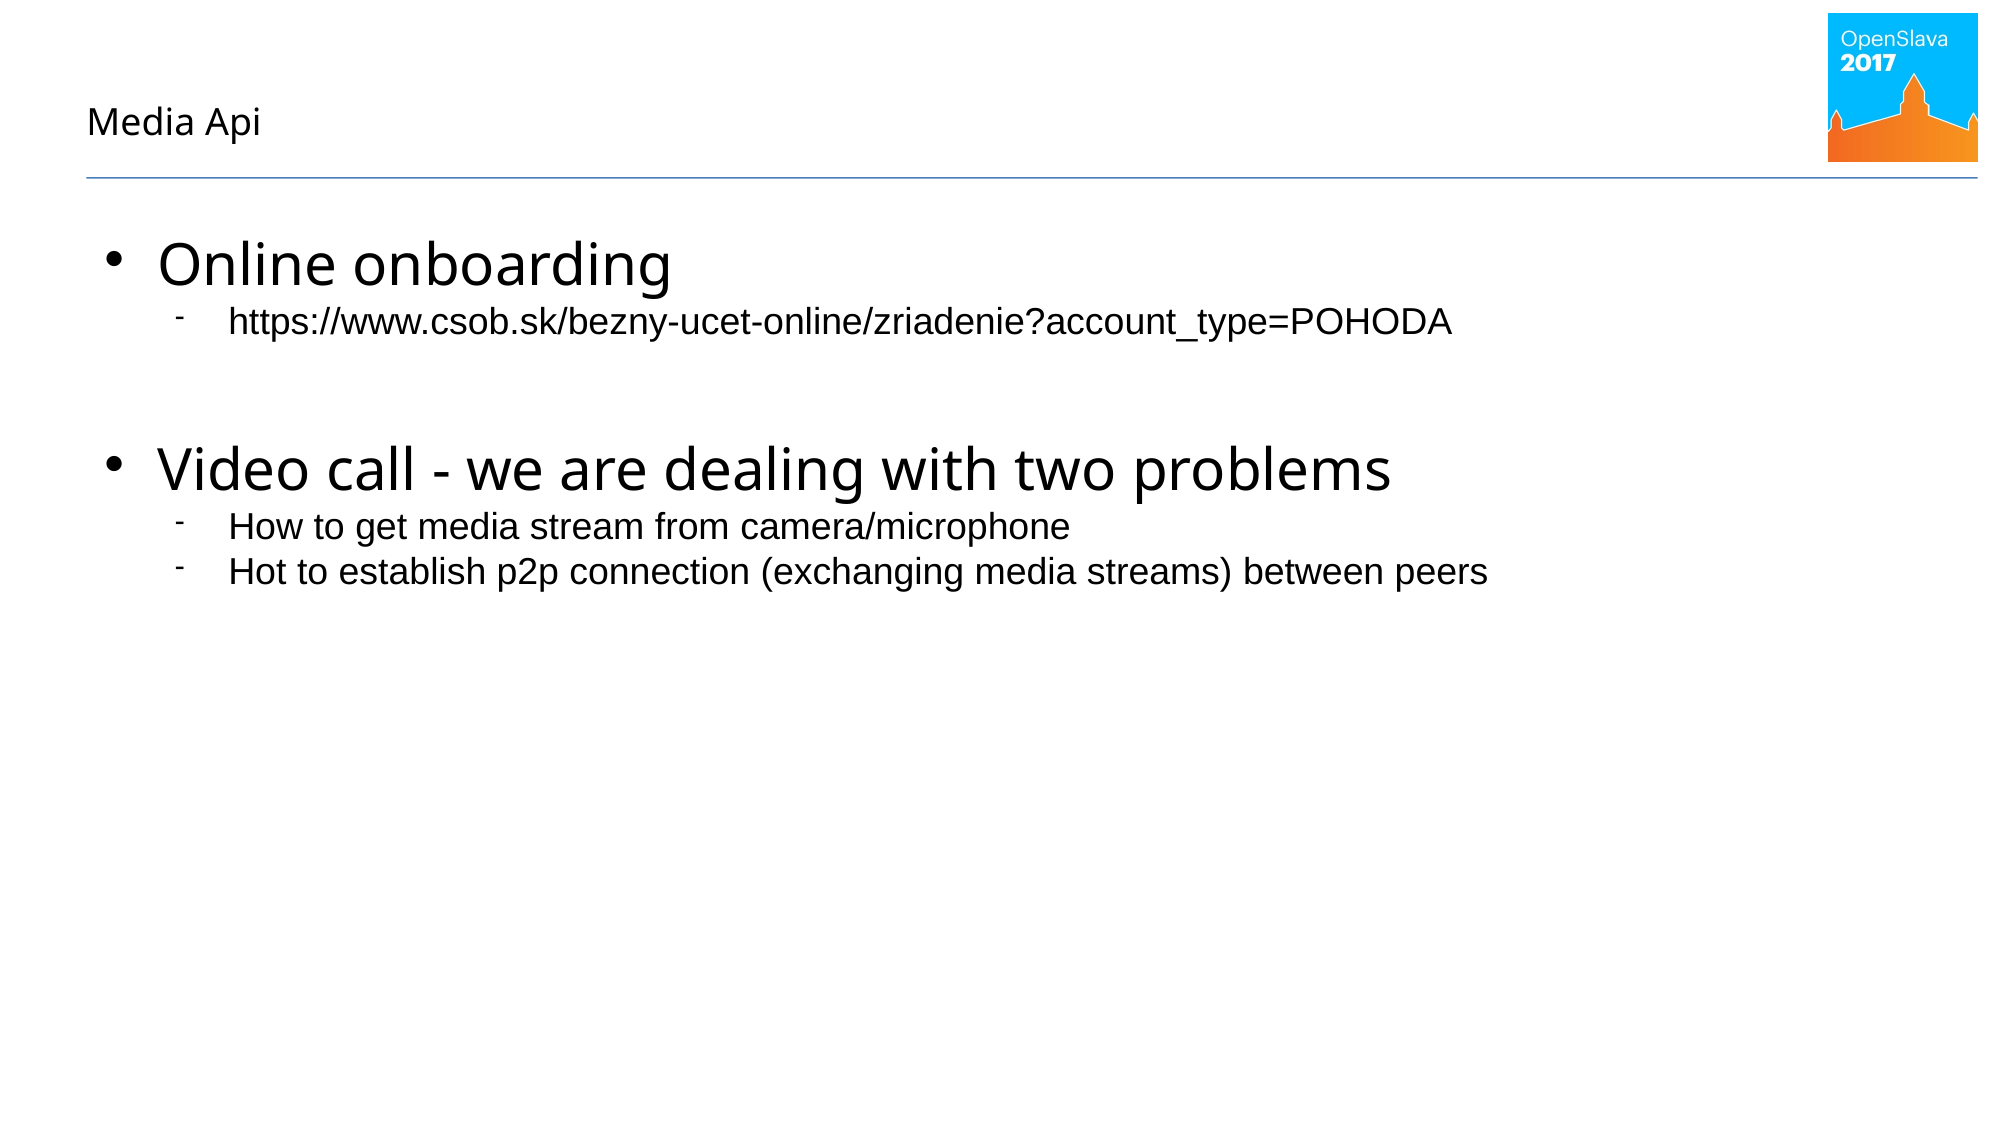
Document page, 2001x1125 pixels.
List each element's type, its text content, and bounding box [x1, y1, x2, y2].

picture [1884, 54, 1895, 71]
picture [1918, 37, 1924, 45]
picture [1873, 54, 1881, 71]
picture [1868, 37, 1882, 44]
text_box Media Api [86, 62, 1829, 178]
picture [1842, 54, 1871, 71]
picture [1941, 35, 1947, 45]
text_box Online onboarding https://www.csob.sk/bezny-ucet-online/zriadenie?account_type=POHODA Video call - we are dealing with two problems How to get media stream from camera/microphone Hot to establish p2p connection (exchanging media streams) between peers [86, 226, 1665, 997]
picture [1829, 75, 1978, 162]
